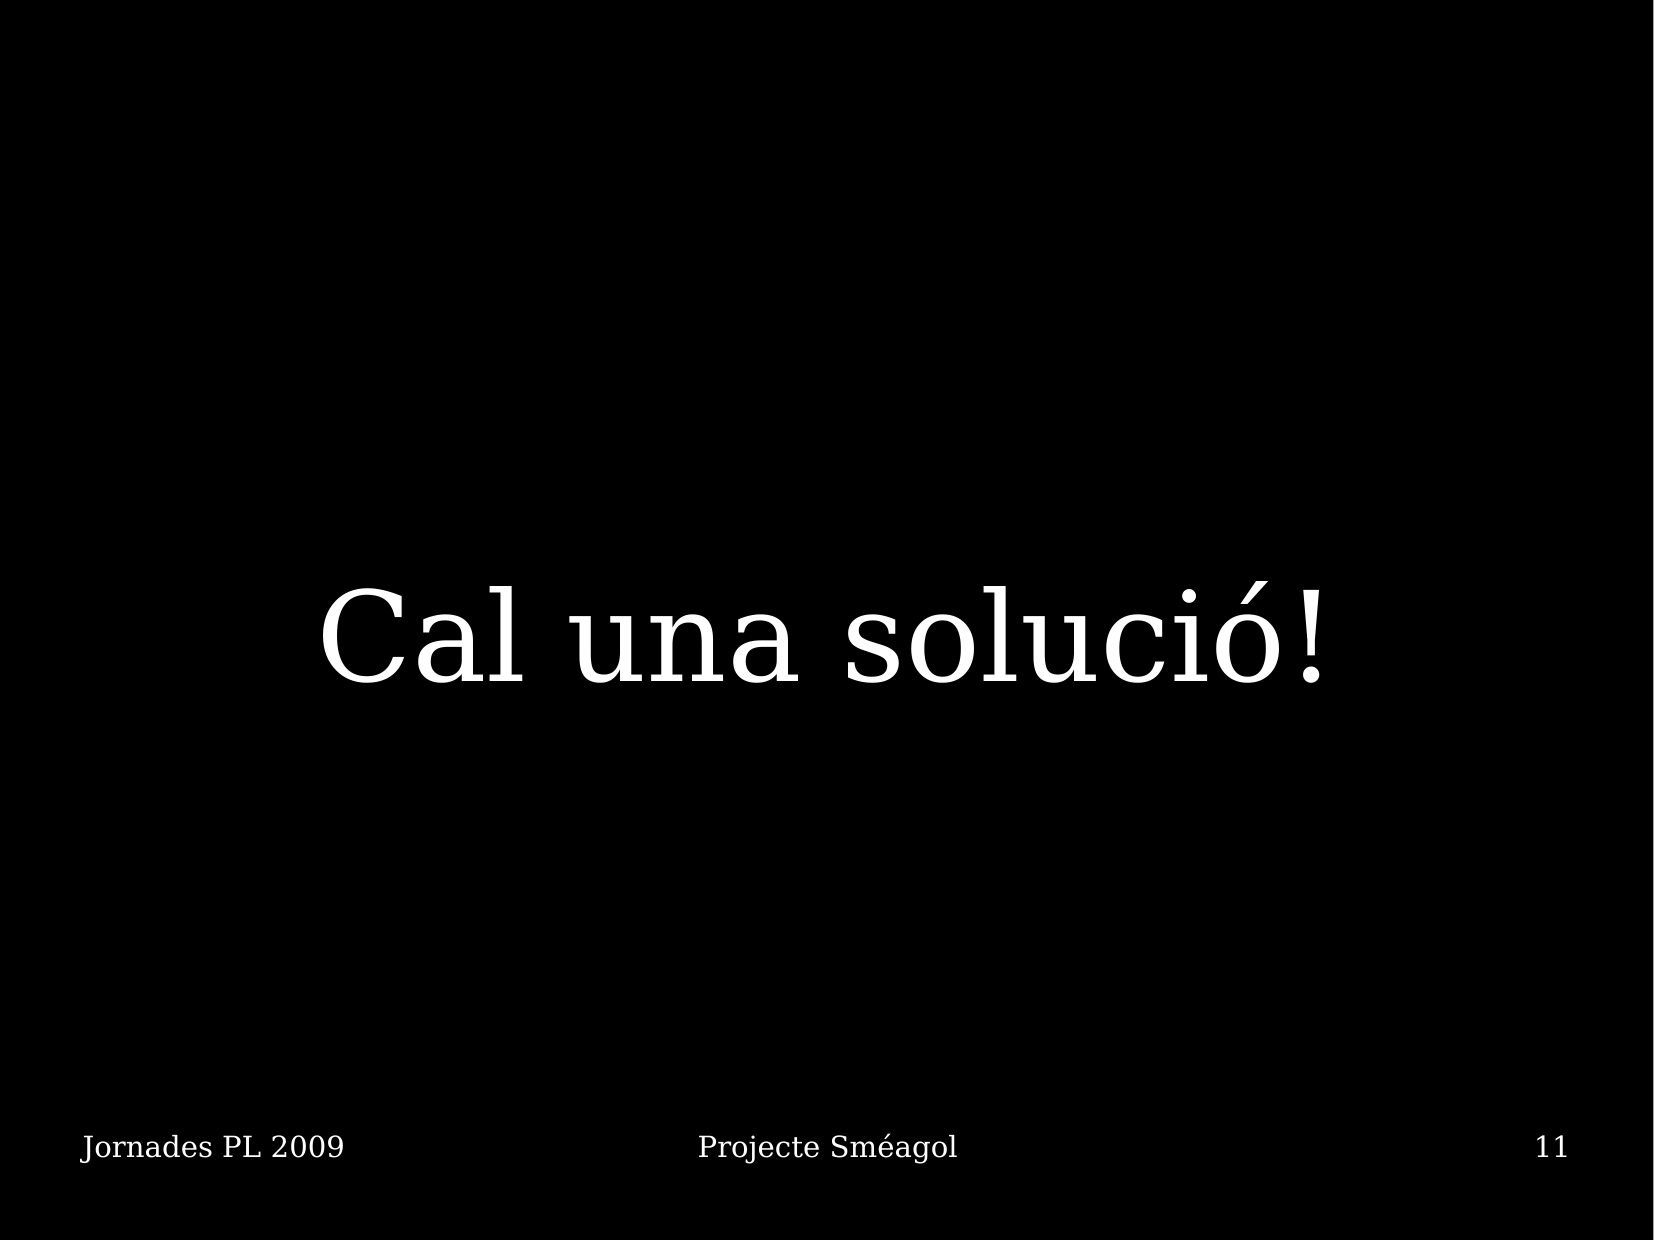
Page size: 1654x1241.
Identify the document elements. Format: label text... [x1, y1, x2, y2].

title Cal una solució! [59, 529, 1595, 711]
